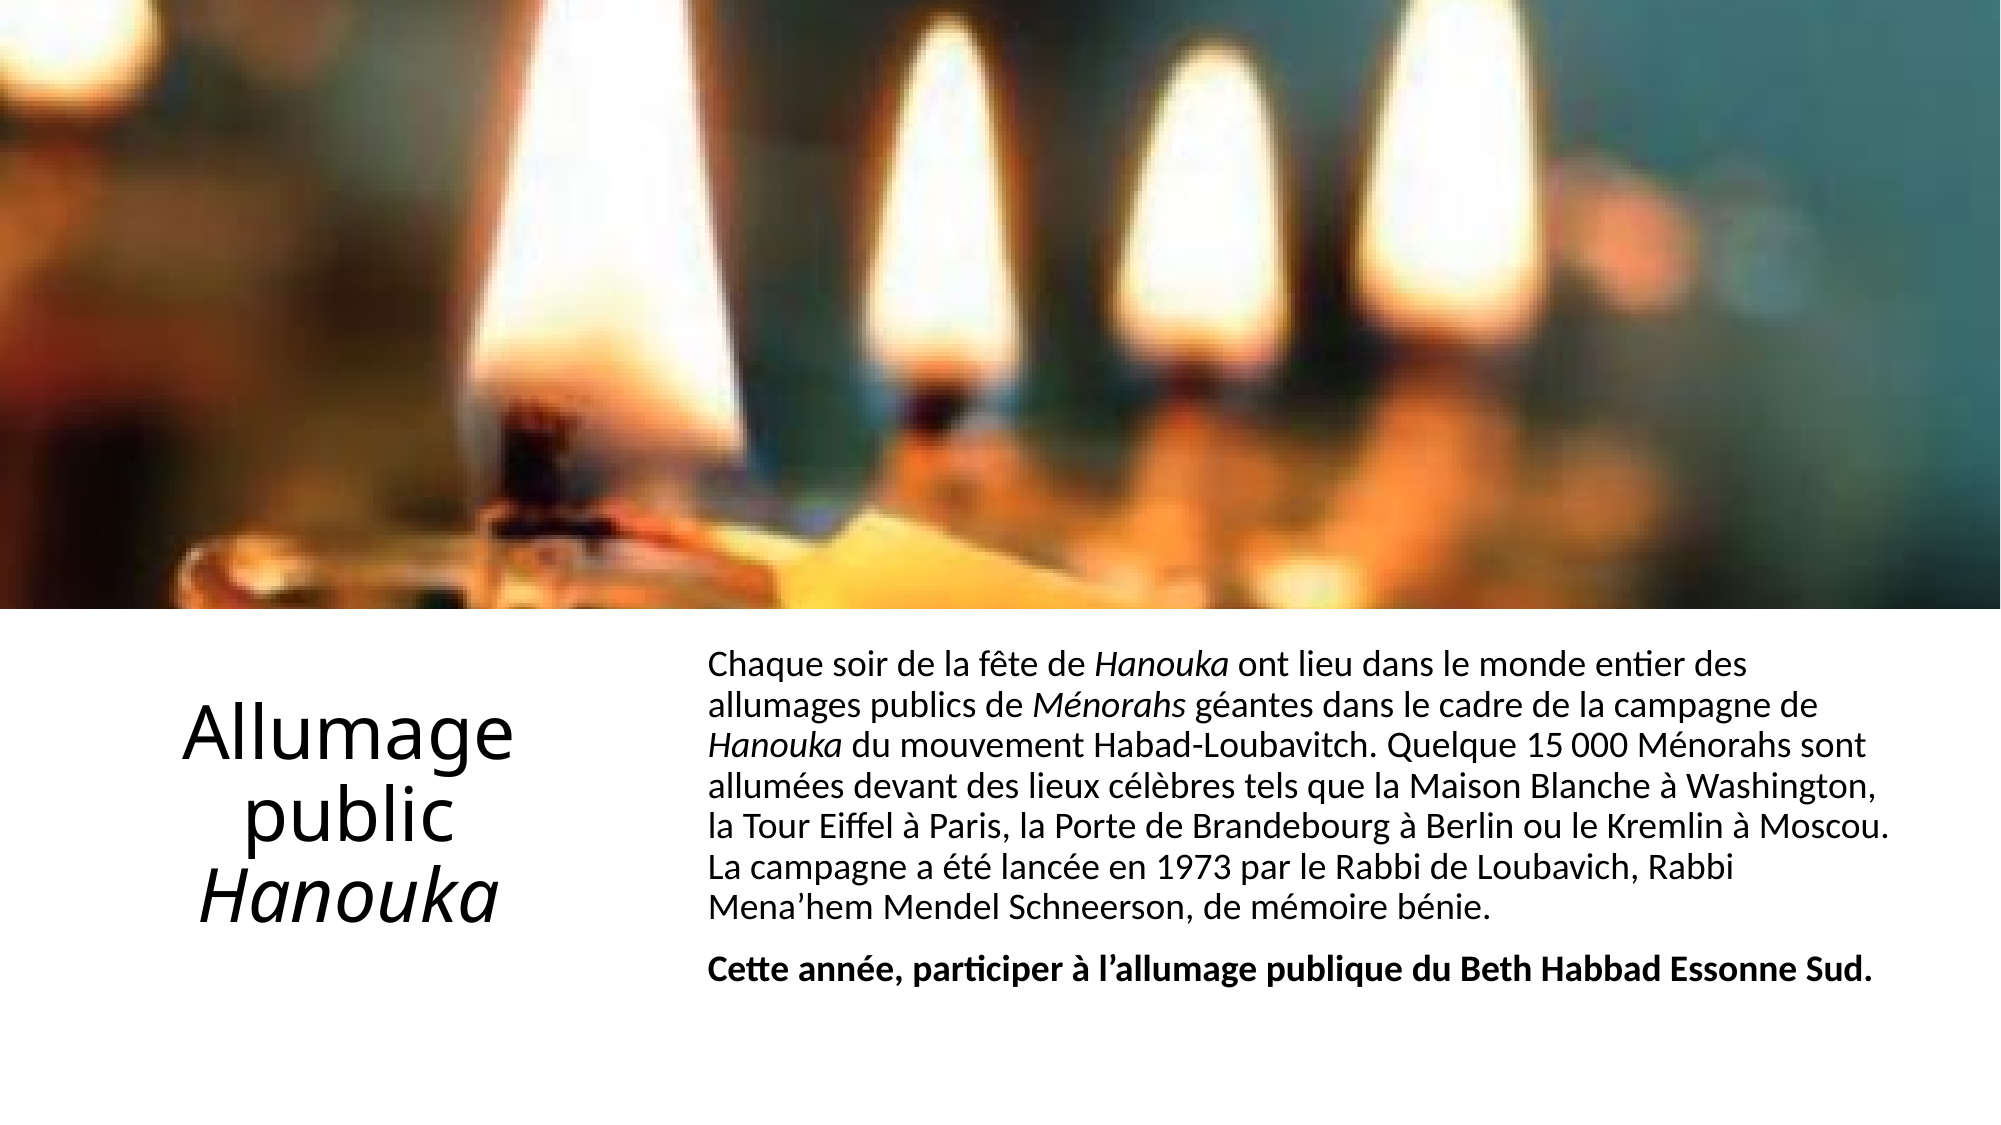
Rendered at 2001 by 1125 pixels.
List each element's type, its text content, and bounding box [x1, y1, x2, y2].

title Allumage public Hanouka [78, 615, 619, 1018]
picture [0, 0, 2000, 609]
list Chaque soir de la fête de Hanouka ont lieu dans le monde entier des allumages publics de Ménorahs géantes dans le cadre de la campagne de Hanouka du mouvement Habad-Loubavitch. Quelque 15 000 Ménorahs sont allumées devant des lieux célèbres tels que la Maison Blanche à Washington, la Tour Eiffel à Paris, la Porte de Brandebourg à Berlin ou le Kremlin à Moscou. La campagne a été lancée en 1973 par le Rabbi de Loubavich, Rabbi Mena’hem Mendel Schneerson, de mémoire bénie. Cette année, participer à l’allumage publique du Beth Habbad Essonne Sud. [692, 615, 1921, 1018]
